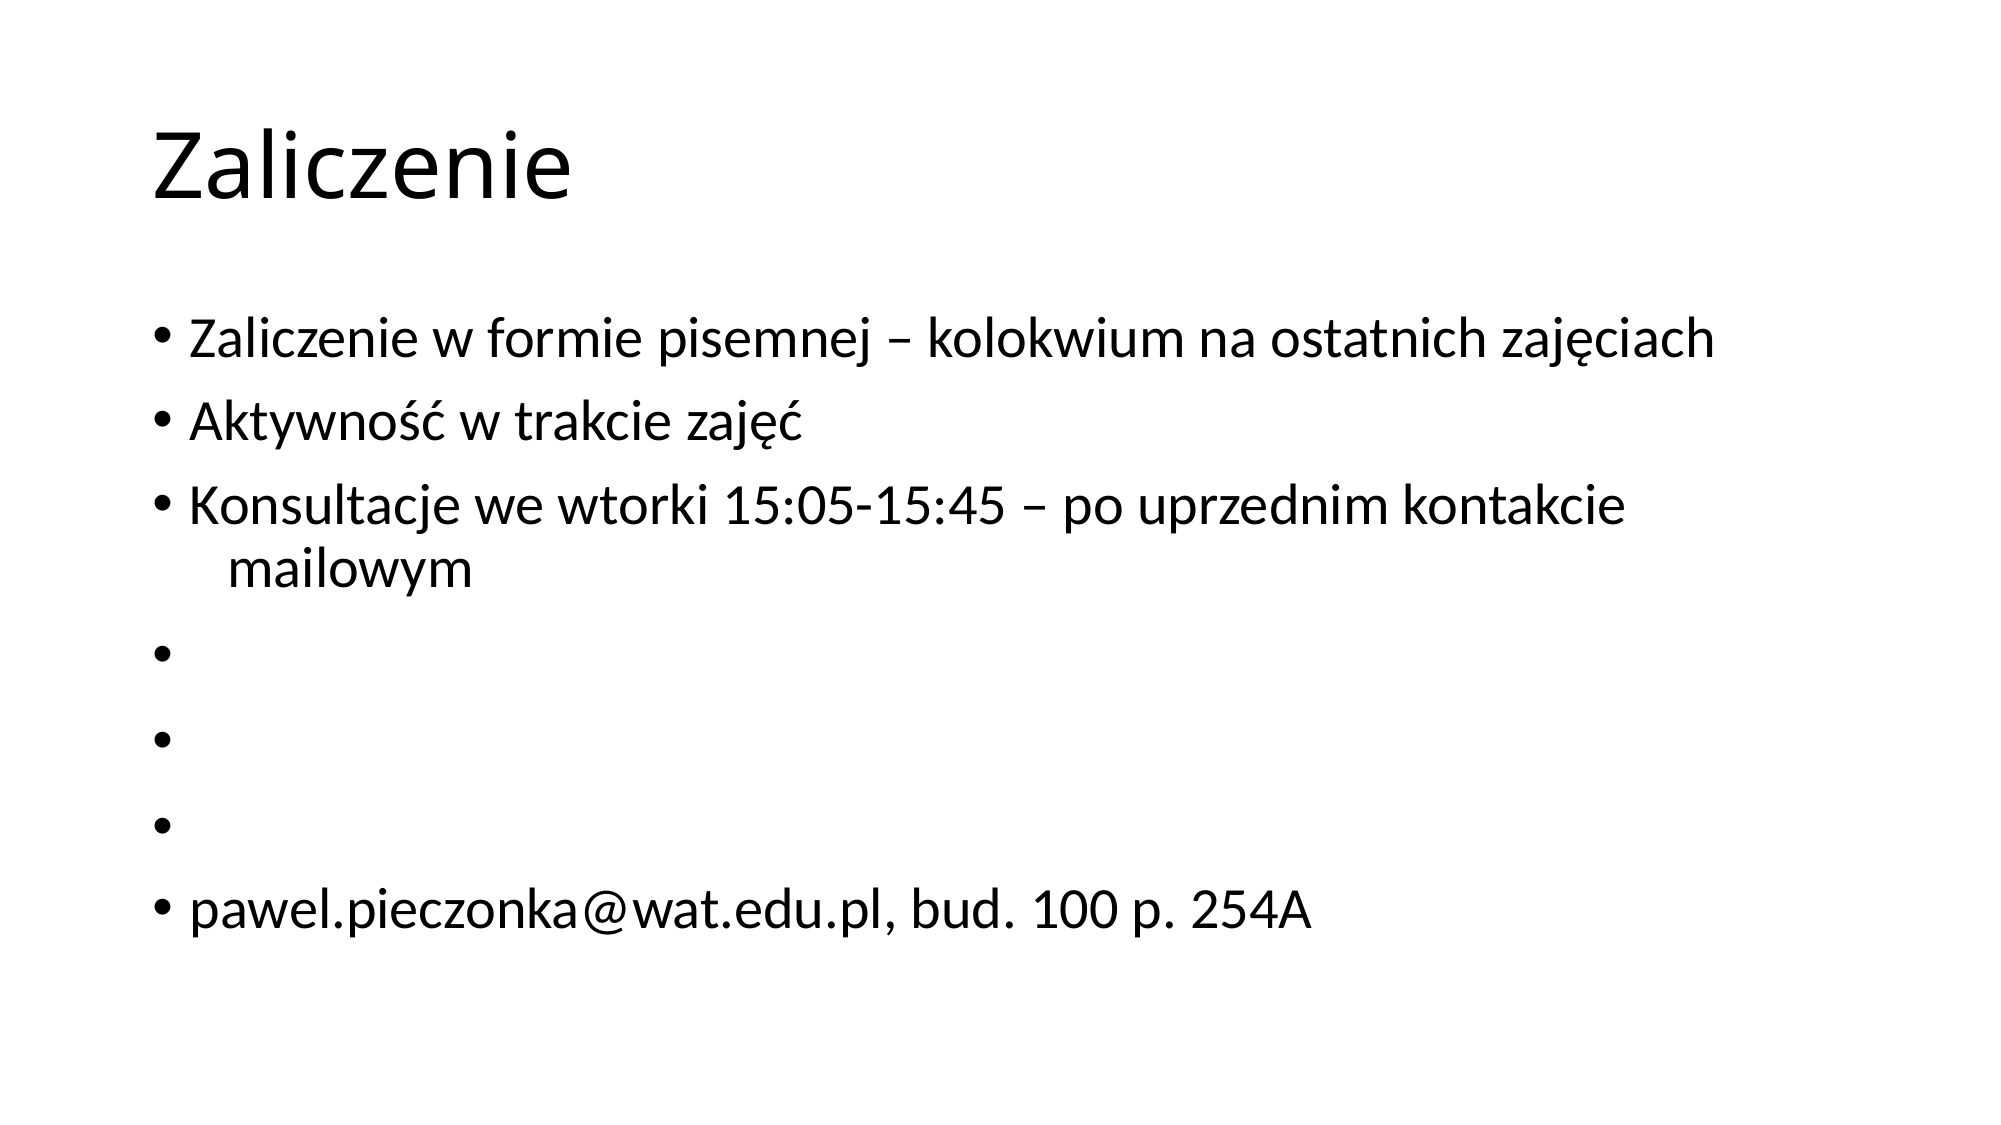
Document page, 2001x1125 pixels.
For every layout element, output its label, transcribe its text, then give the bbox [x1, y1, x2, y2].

title Zaliczenie [137, 59, 1863, 278]
list Zaliczenie w formie pisemnej – kolokwium na ostatnich zajęciach Aktywność w trakcie zajęć Konsultacje we wtorki 15:05-15:45 – po uprzednim kontakcie mailowym pawel.pieczonka@wat.edu.pl, bud. 100 p. 254A [137, 299, 1863, 1014]
